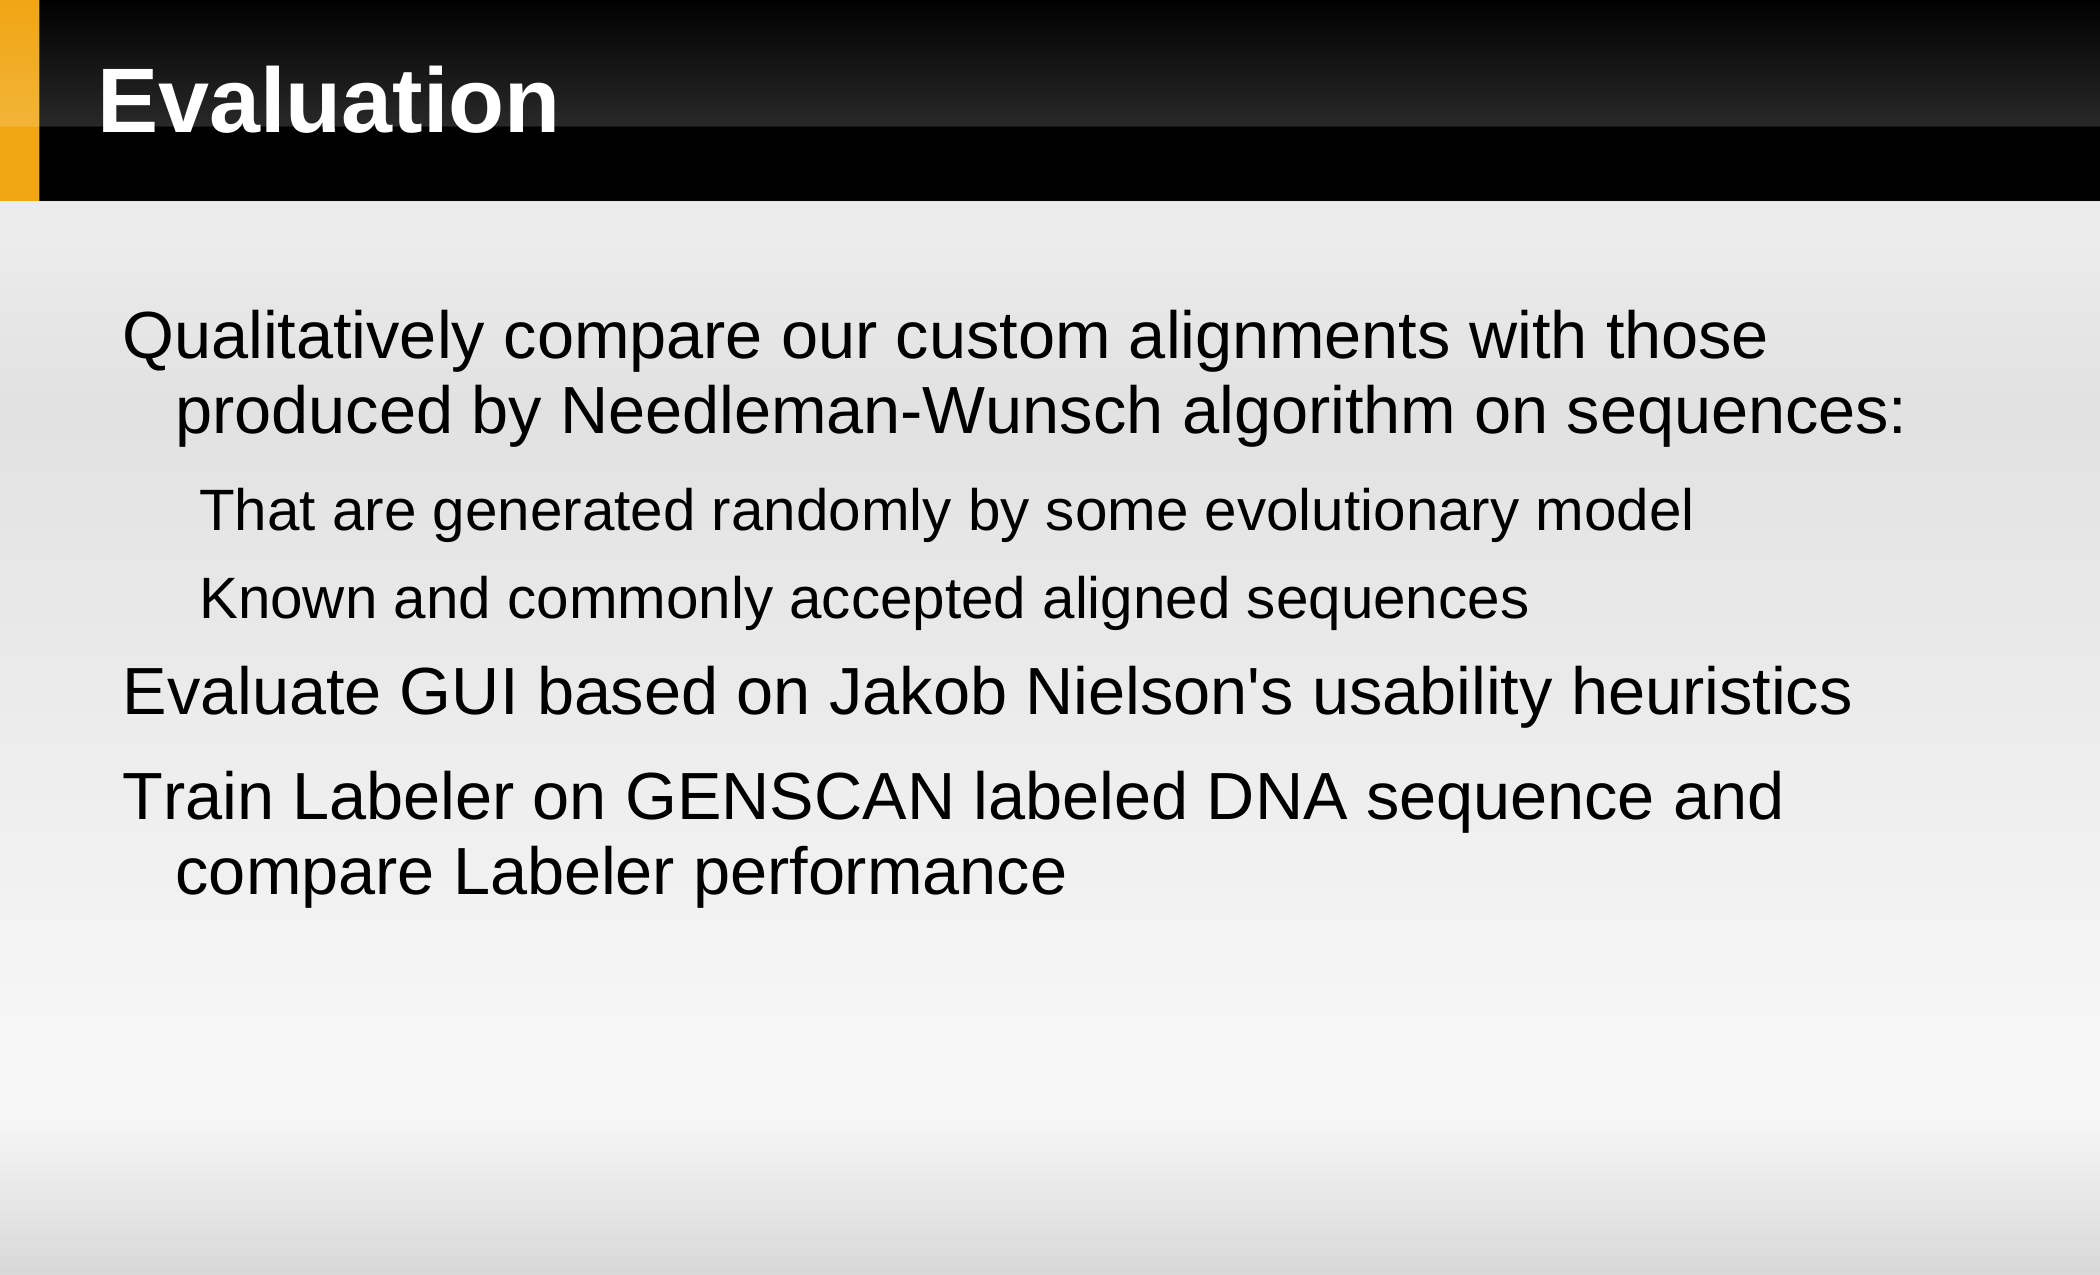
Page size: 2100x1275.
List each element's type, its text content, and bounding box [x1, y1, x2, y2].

picture [0, 0, 2100, 1275]
list Qualitatively compare our custom alignments with those produced by Needleman-Wunsch algorithm on sequences: That are generated randomly by some evolutionary model Known and commonly accepted aligned sequences Evaluate GUI based on Jakob Nielson's usability heuristics Train Labeler on GENSCAN labeled DNA sequence and compare Labeler performance [104, 298, 1995, 1140]
title Evaluation [97, 19, 1988, 183]
